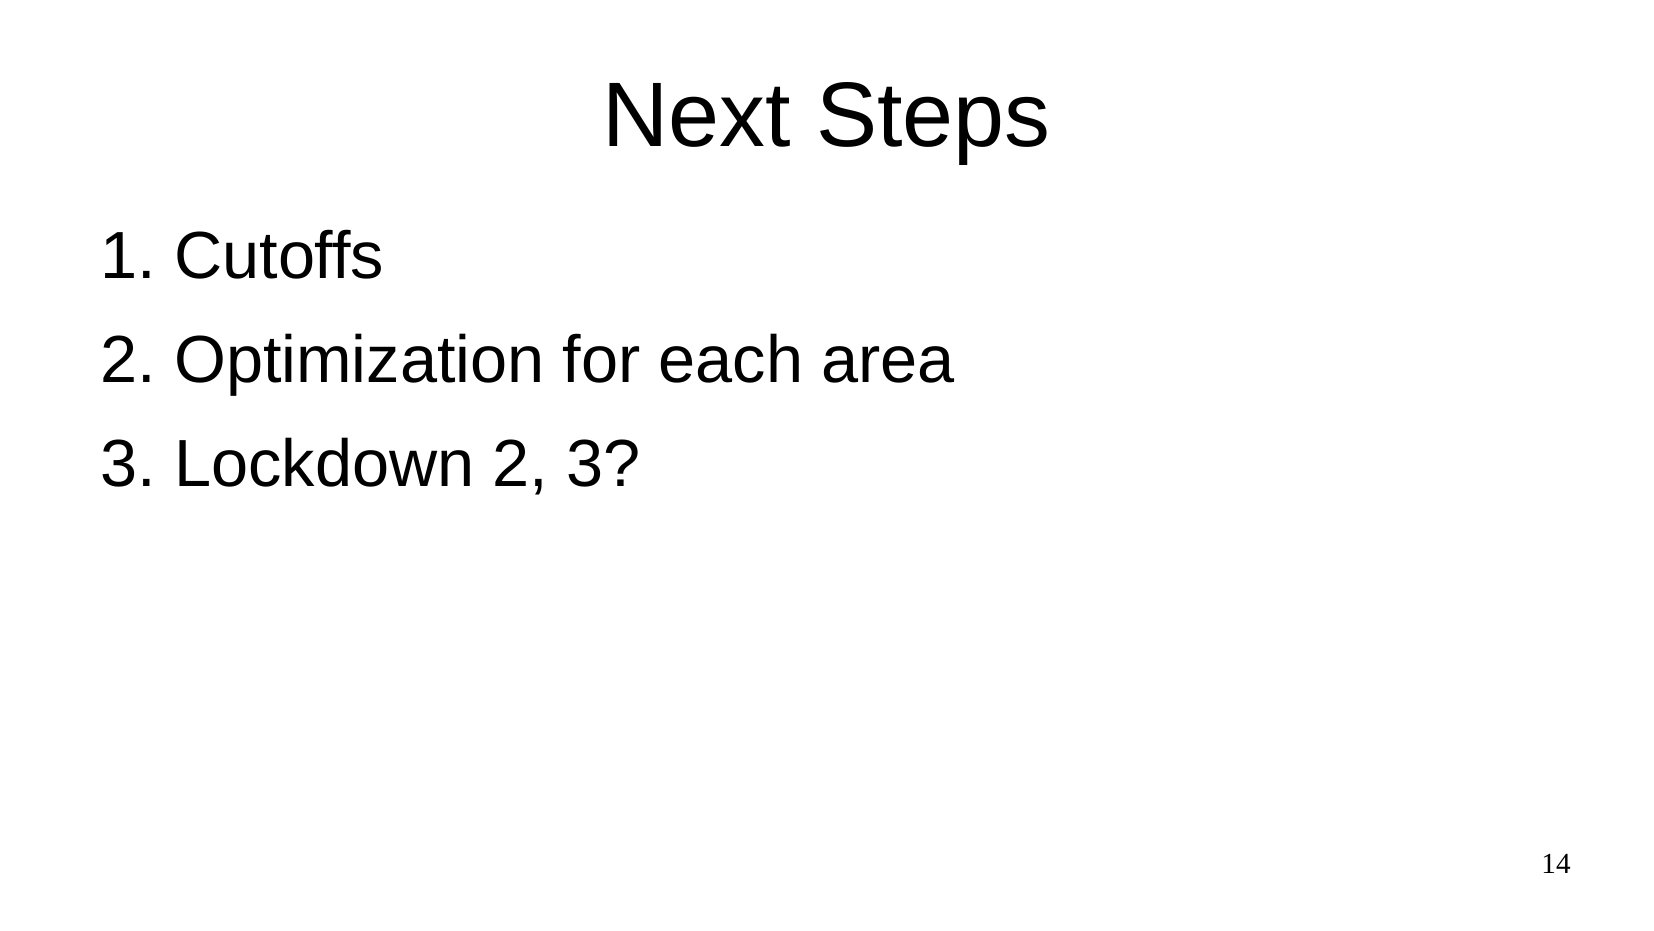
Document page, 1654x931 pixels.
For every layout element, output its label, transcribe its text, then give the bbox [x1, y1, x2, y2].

title Next Steps [82, 37, 1571, 193]
list Cutoffs Optimization for each area Lockdown 2, 3? [82, 217, 1571, 758]
